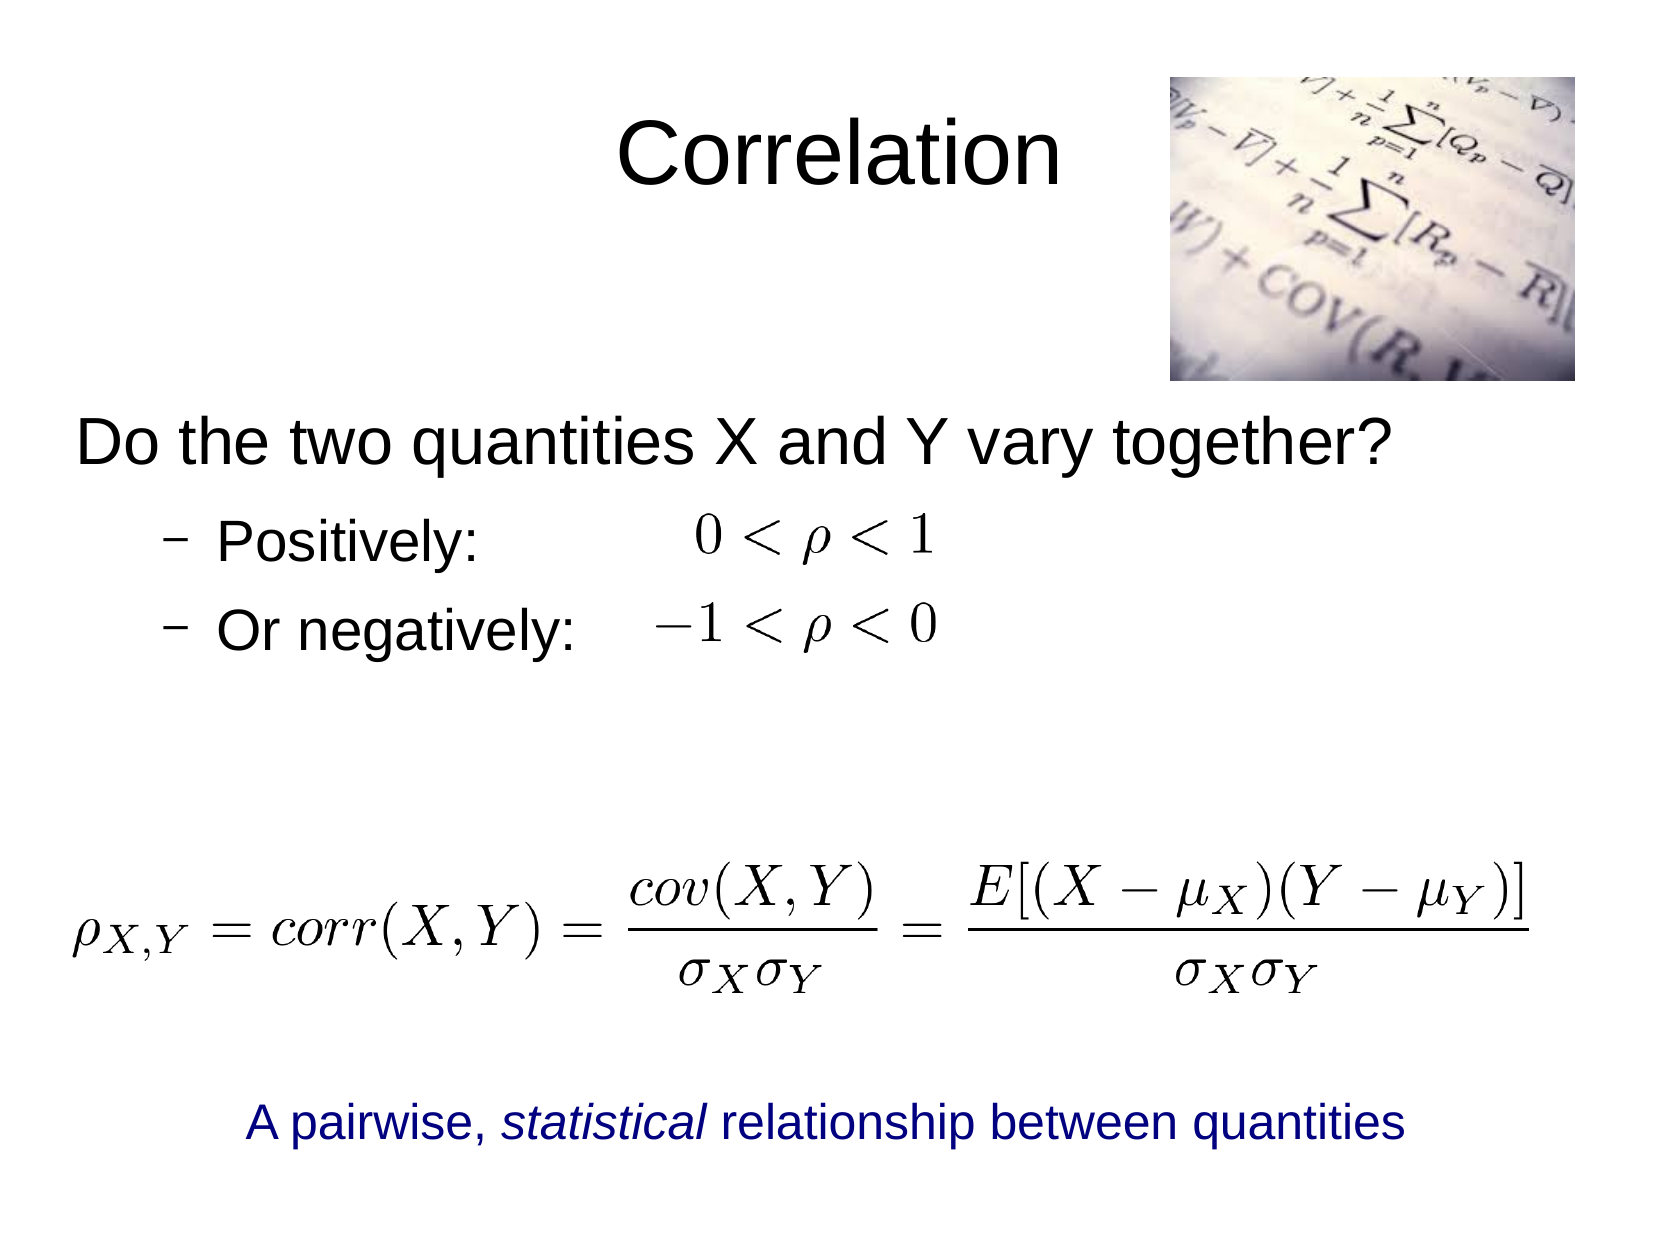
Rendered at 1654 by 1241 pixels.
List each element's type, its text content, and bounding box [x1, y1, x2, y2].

picture [72, 861, 1529, 993]
list Do the two quantities X and Y vary together? Positively: Or negatively: [74, 300, 1531, 1195]
picture [696, 513, 932, 565]
picture [655, 602, 936, 654]
text_box A pairwise, statistical relationship between quantities [230, 1086, 1422, 1158]
picture [1170, 77, 1575, 381]
title Correlation [82, 49, 1571, 257]
